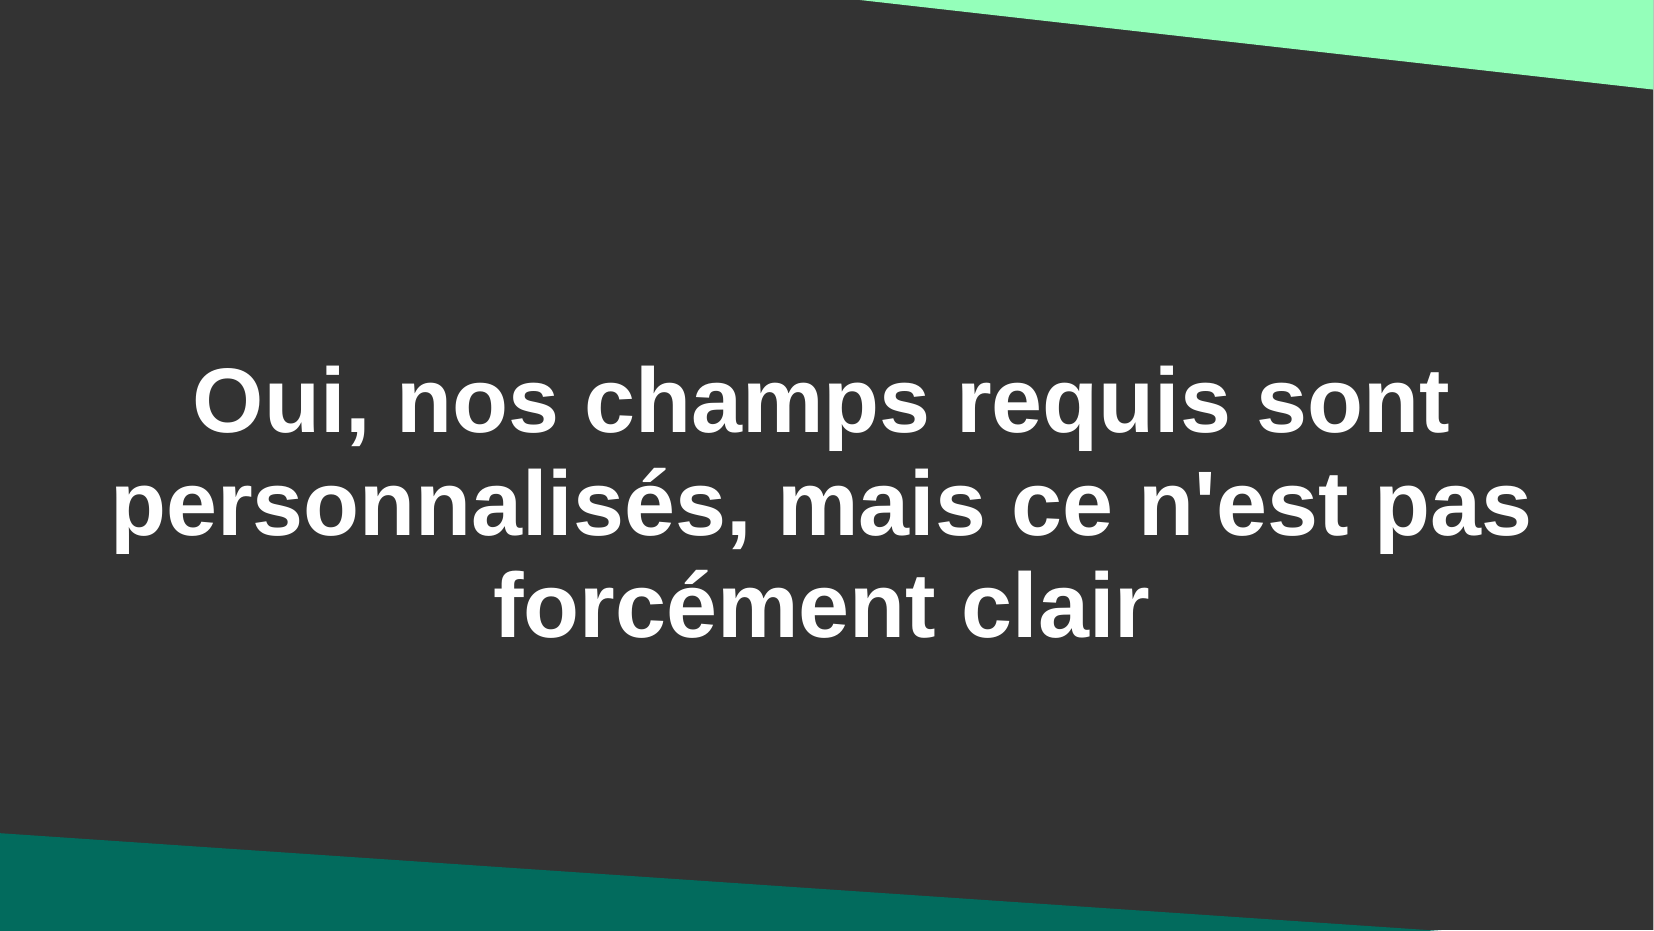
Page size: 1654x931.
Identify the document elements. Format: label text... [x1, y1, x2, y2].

text_box [859, 0, 1654, 90]
title Oui, nos champs requis sont personnalisés, mais ce n'est pas forcément clair [22, 349, 1622, 658]
